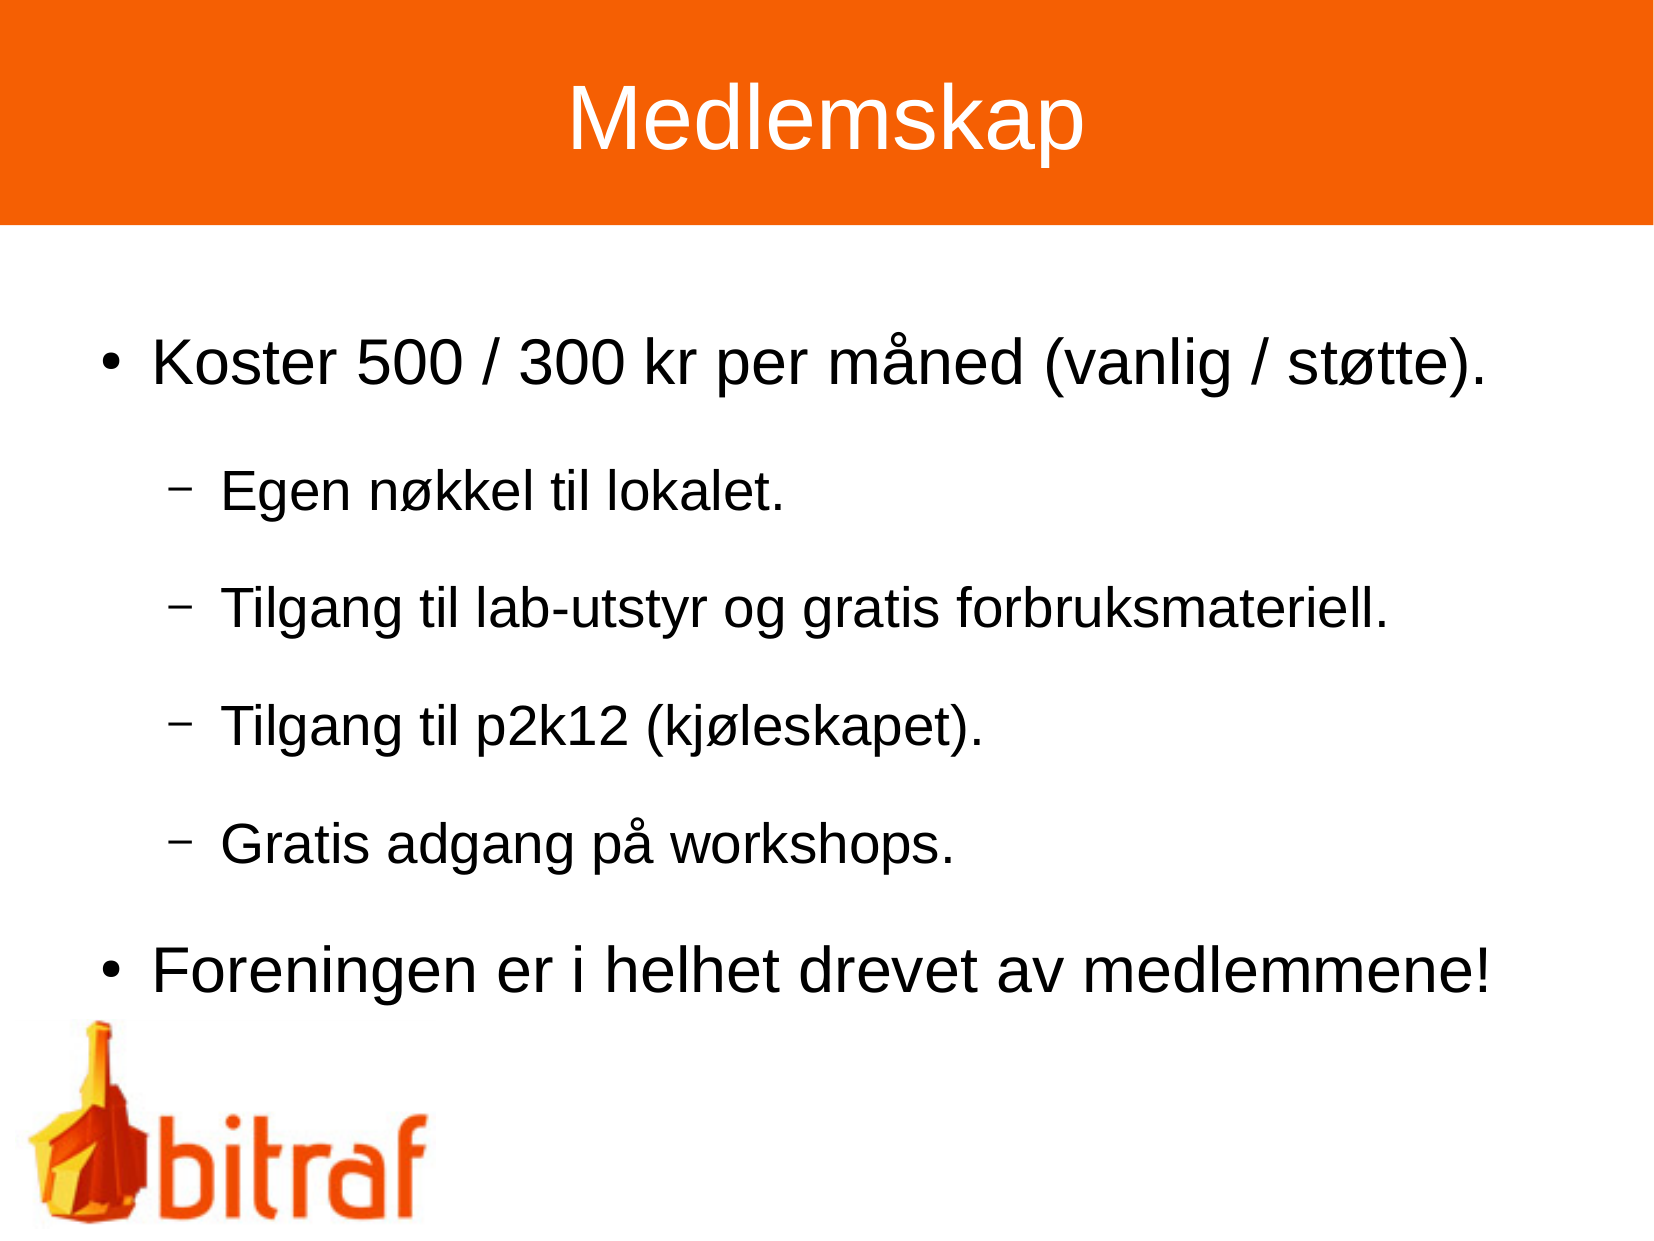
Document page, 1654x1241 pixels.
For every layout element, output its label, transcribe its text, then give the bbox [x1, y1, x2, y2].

title Medlemskap [82, 13, 1571, 222]
list Koster 500 / 300 kr per måned (vanlig / støtte). Egen nøkkel til lokalet. Tilgang til lab-utstyr og gratis forbruksmateriell. Tilgang til p2k12 (kjøleskapet). Gratis adgang på workshops. Foreningen er i helhet drevet av medlemmene! [82, 290, 1538, 1010]
picture [15, 1019, 436, 1229]
